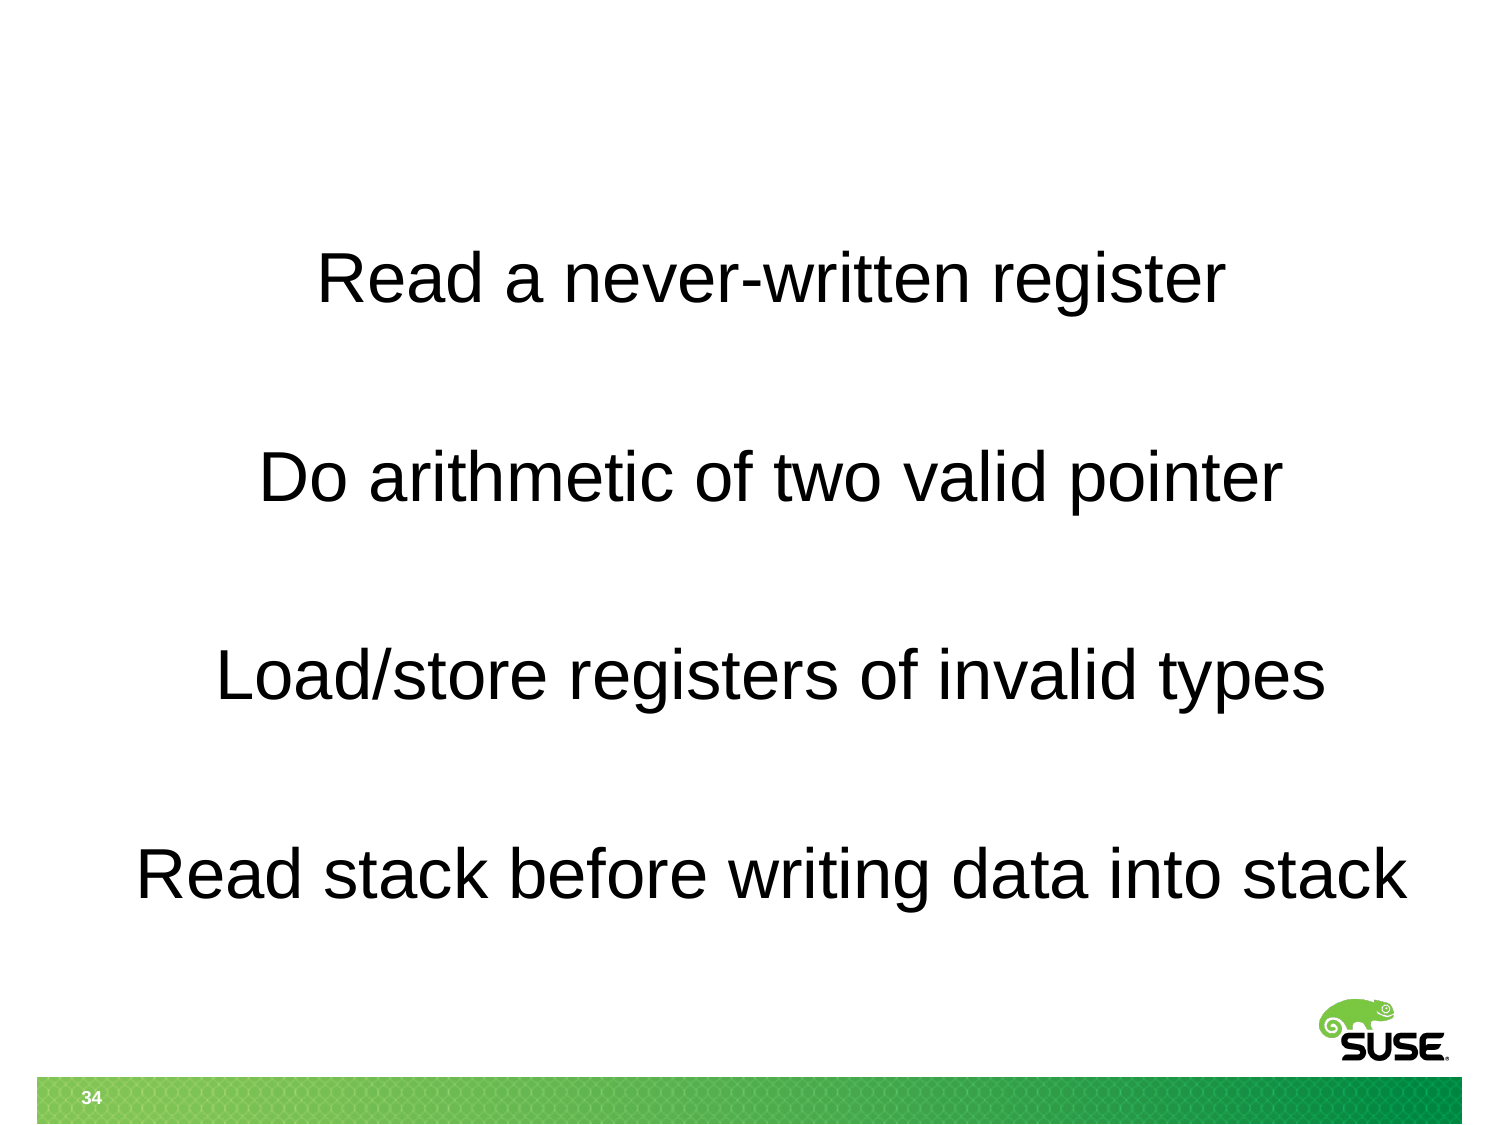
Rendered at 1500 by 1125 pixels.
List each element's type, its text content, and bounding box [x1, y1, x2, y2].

picture [1319, 999, 1449, 1061]
picture [37, 1077, 1462, 1124]
list Read a never-written register Do arithmetic of two valid pointer Load/store registers of invalid types Read stack before writing data into stack [135, 238, 1411, 982]
